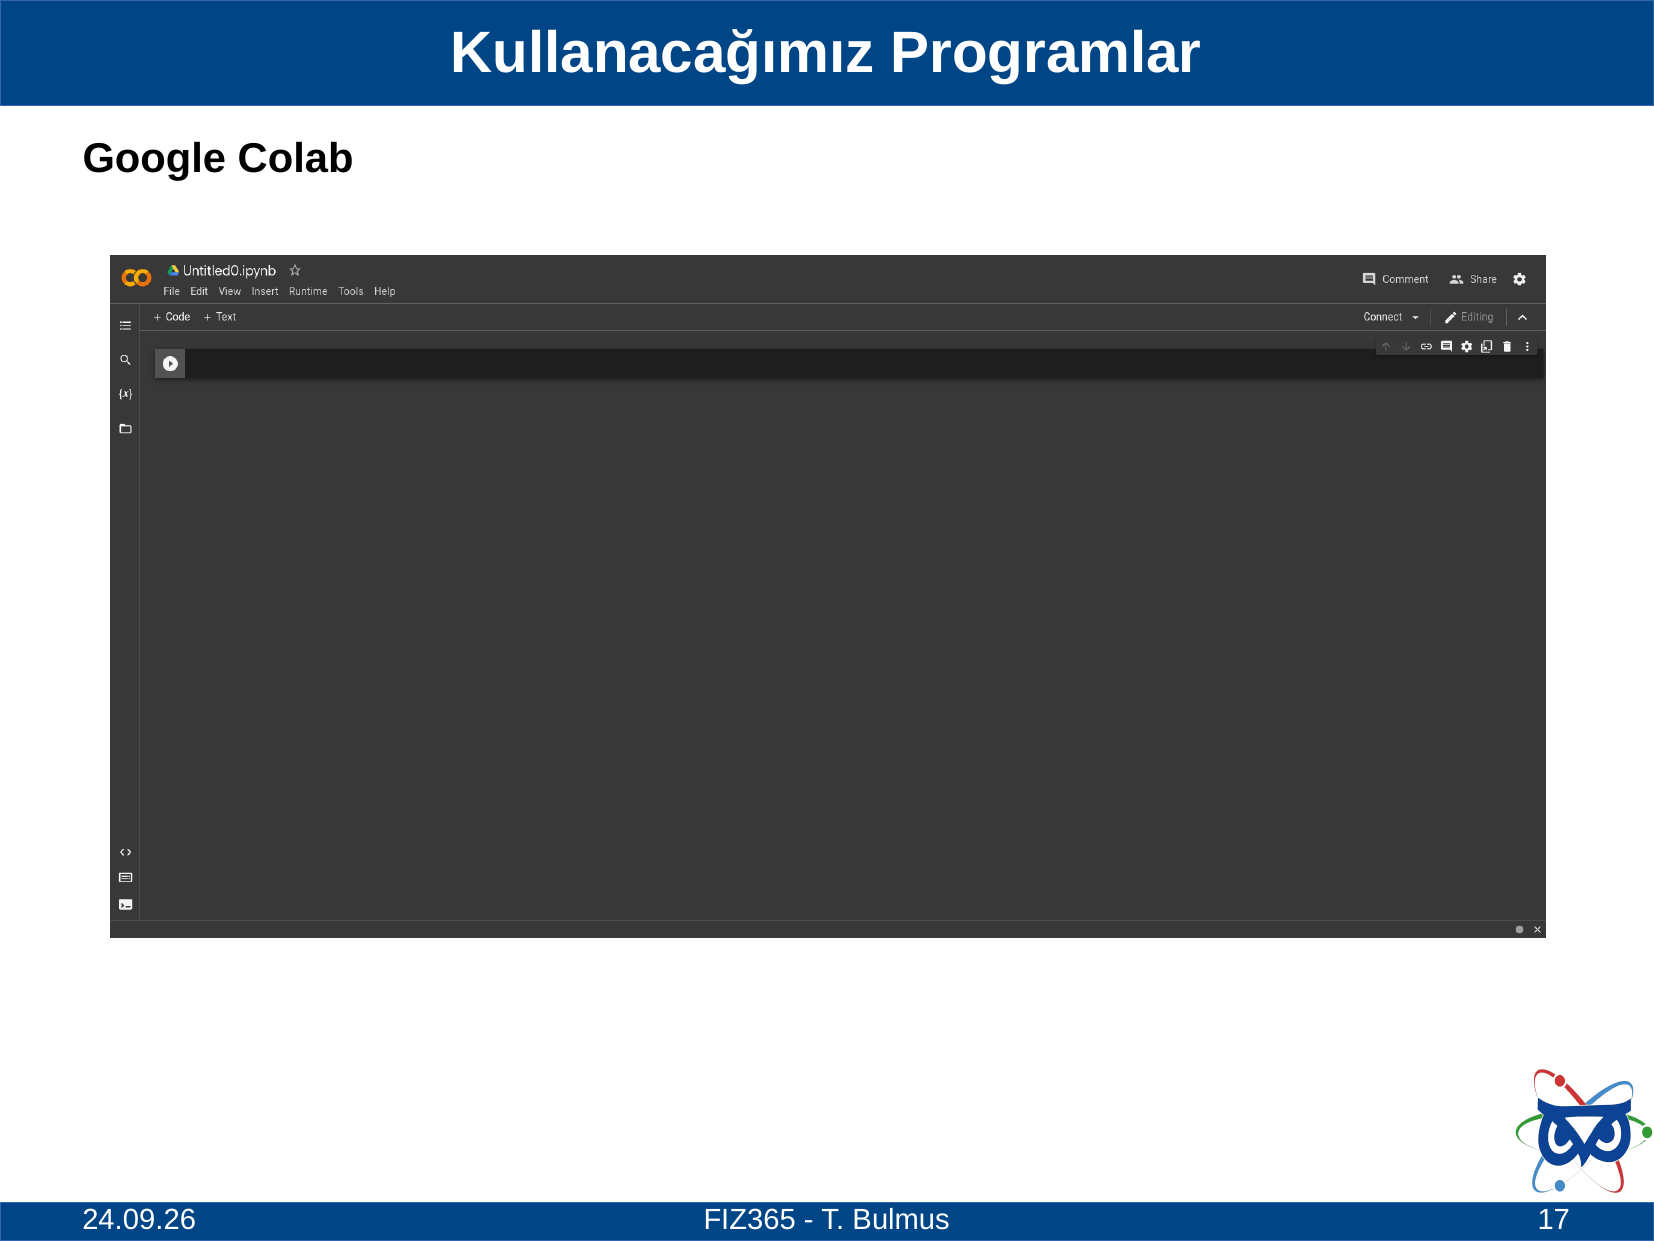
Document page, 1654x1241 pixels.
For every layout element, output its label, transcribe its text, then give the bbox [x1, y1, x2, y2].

picture [1514, 1061, 1653, 1201]
list Google Colab [82, 134, 1571, 855]
picture [110, 255, 1546, 938]
title Kullanacağımız Programlar [0, 0, 1653, 106]
